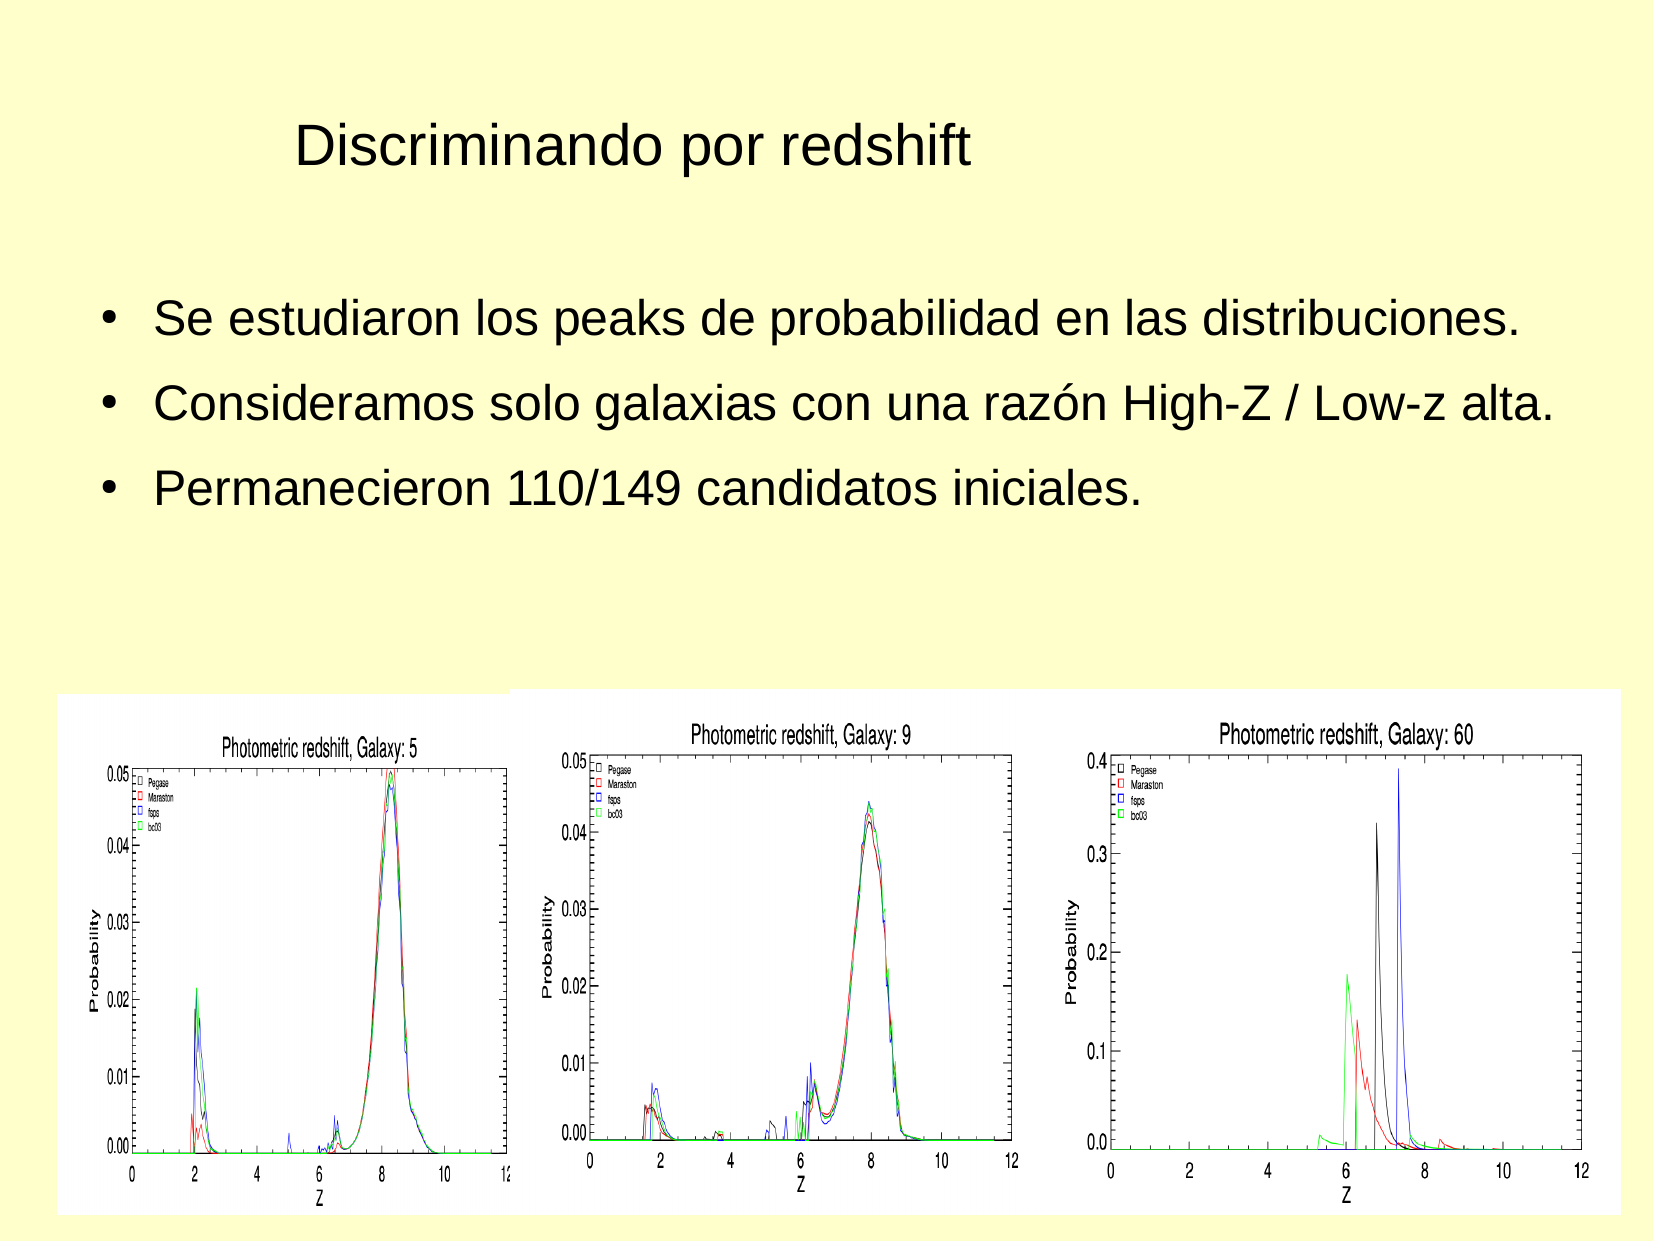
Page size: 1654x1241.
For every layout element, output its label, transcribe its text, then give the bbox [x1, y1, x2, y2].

title Discriminando por redshift [82, 49, 1186, 241]
list Se estudiaron los peaks de probabilidad en las distribuciones. Consideramos solo galaxias con una razón High-Z / Low-z alta. Permanecieron 110/149 candidatos iniciales. [82, 290, 1571, 556]
picture [57, 689, 1621, 1216]
